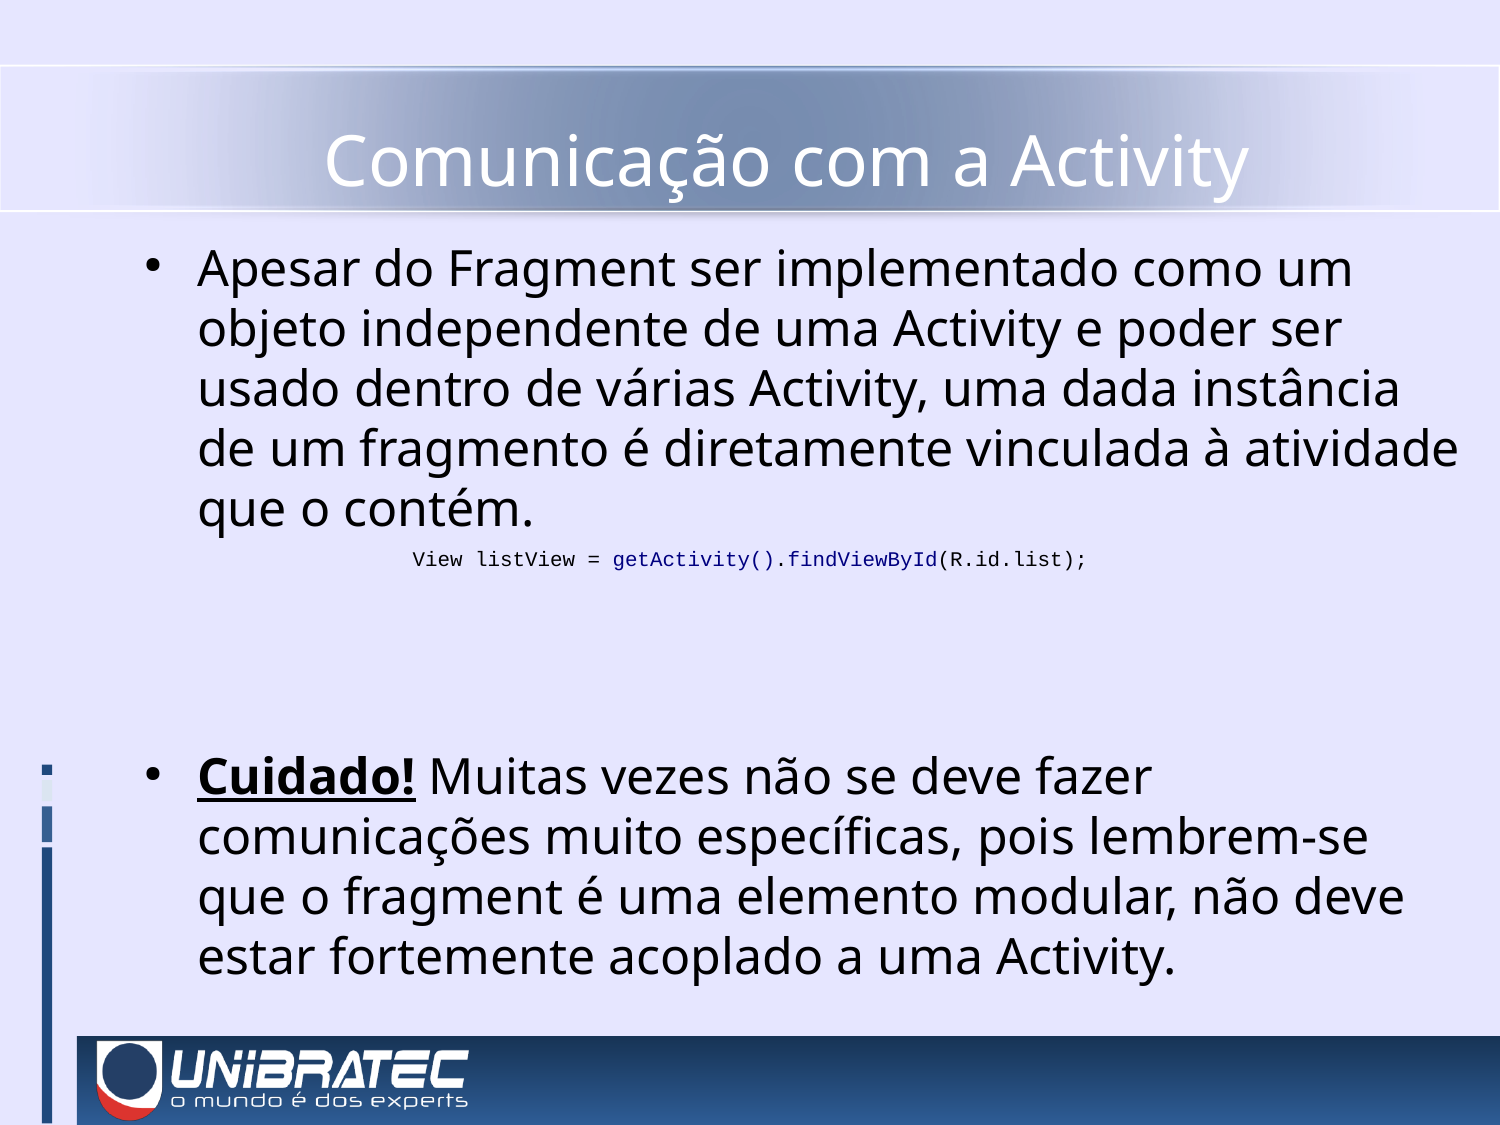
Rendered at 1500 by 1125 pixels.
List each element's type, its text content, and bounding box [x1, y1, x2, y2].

picture [0, 58, 1500, 227]
text_box View listView = getActivity().findViewById(R.id.list); [397, 541, 1103, 580]
title Comunicação com a Activity [150, 84, 1424, 233]
picture [96, 1040, 469, 1121]
list Apesar do Fragment ser implementado como um objeto independente de uma Activity e poder ser usado dentro de várias Activity, uma dada instância de um fragmento é diretamente vinculada à atividade que o contém. Cuidado! Muitas vezes não se deve fazer comunicações muito específicas, pois lembrem-se que o fragment é uma elemento modular, não deve estar fortemente acoplado a uma Activity. [126, 236, 1465, 1028]
